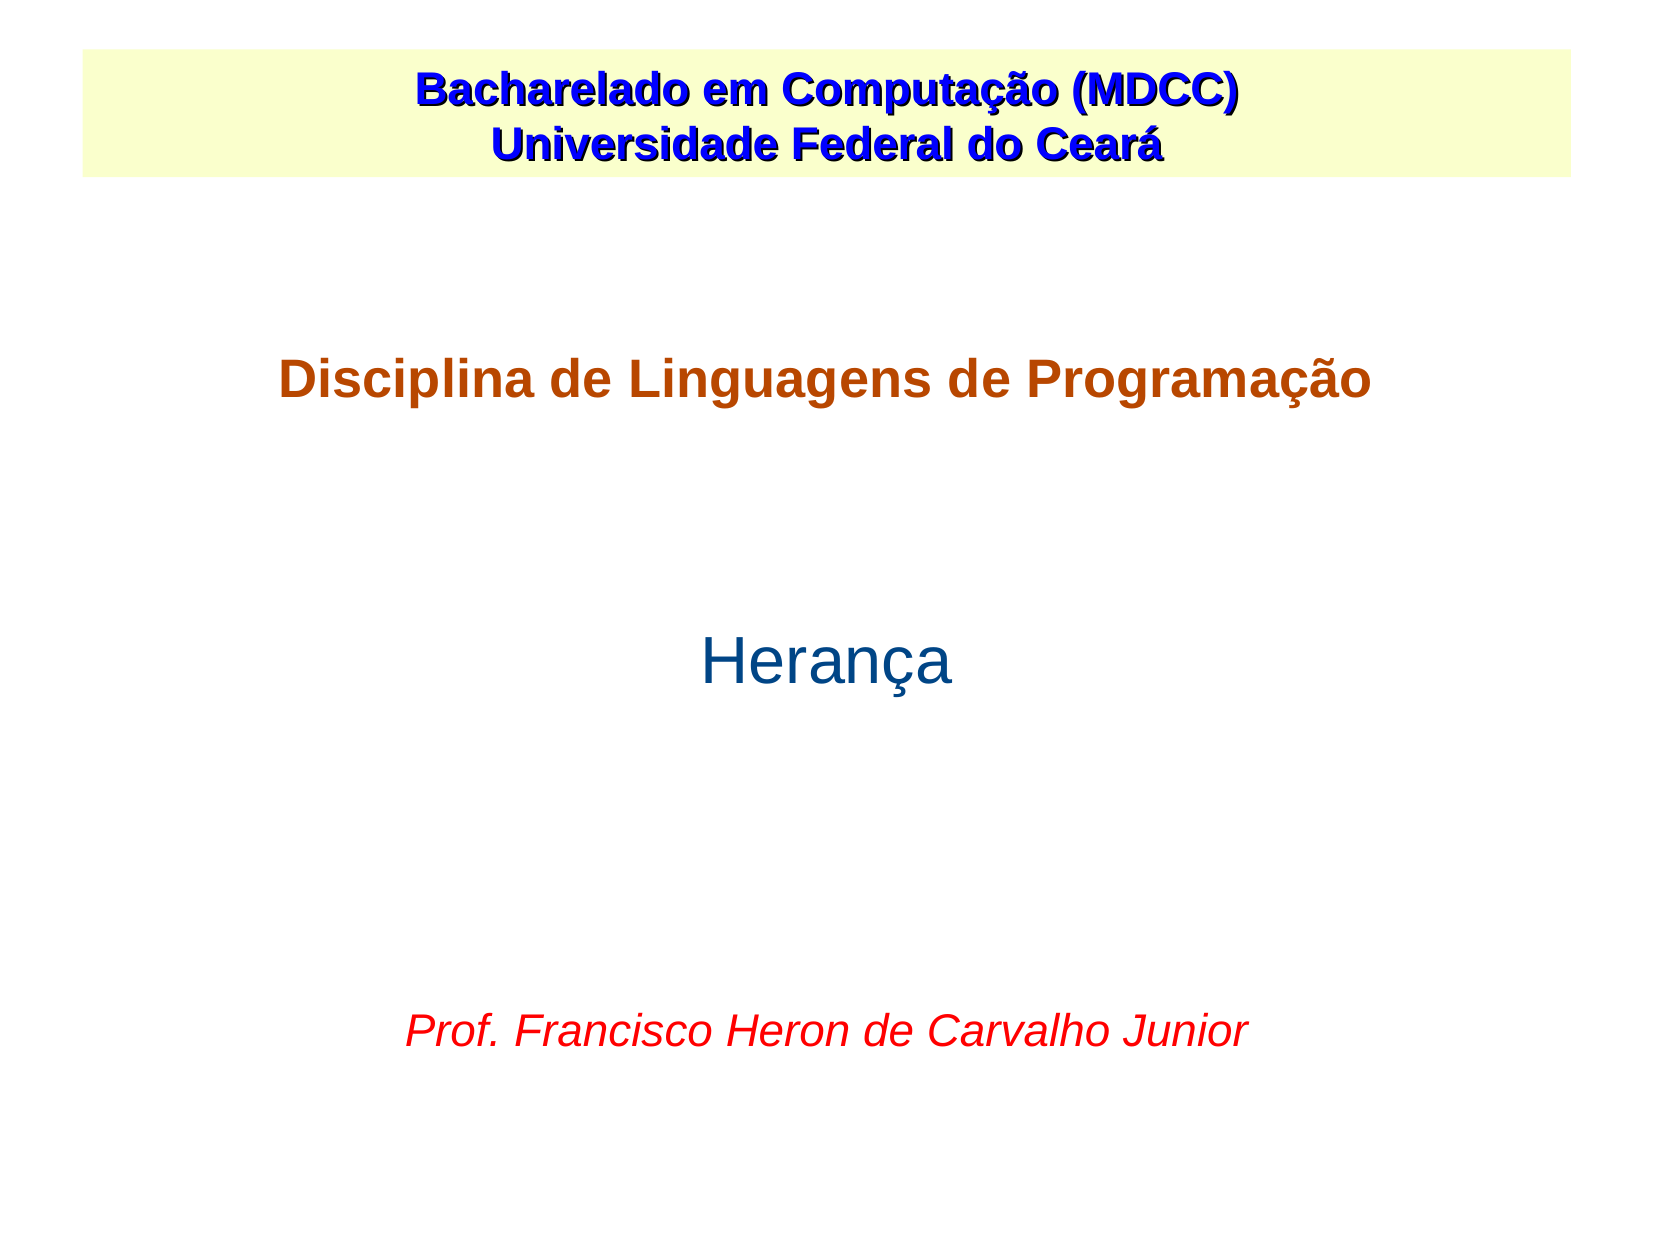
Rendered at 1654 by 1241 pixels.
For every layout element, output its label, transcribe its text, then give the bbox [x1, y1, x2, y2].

subtitle Disciplina de Linguagens de Programação Herança Prof. Francisco Heron de Carvalho Junior [82, 343, 1571, 1056]
title Bacharelado em Computação (MDCC) Universidade Federal do Ceará [82, 49, 1571, 178]
